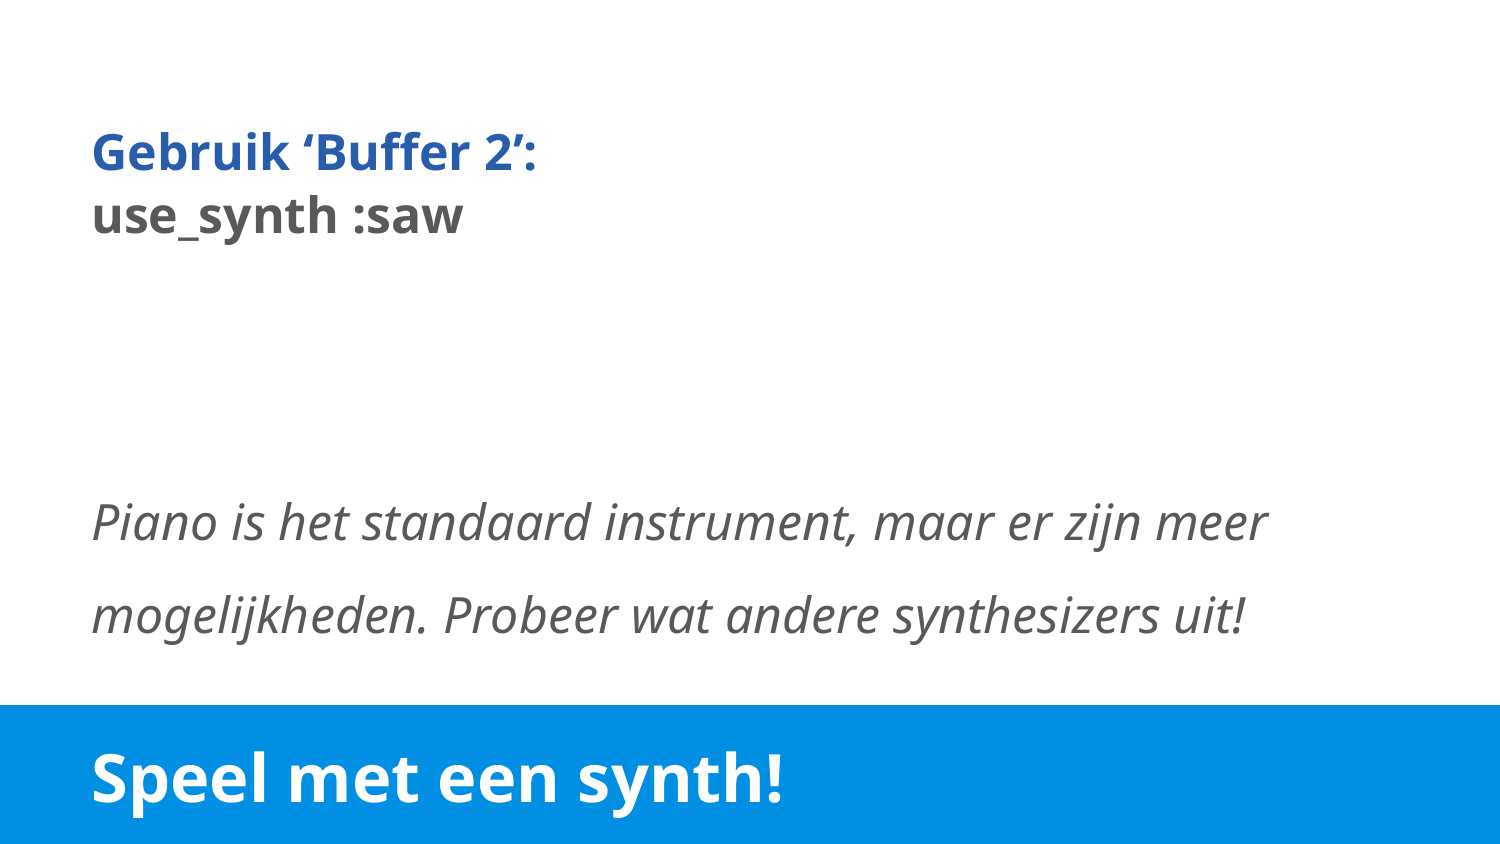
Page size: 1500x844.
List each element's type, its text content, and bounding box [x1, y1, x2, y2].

title Speel met een synth! [76, 721, 1500, 828]
subtitle Gebruik ‘Buffer 2’: [76, 75, 1438, 152]
list use_synth :saw Piano is het standaard instrument, maar er zijn meer mogelijkheden. Probeer wat andere synthesizers uit! [76, 168, 1454, 500]
picture [0, 705, 1500, 844]
